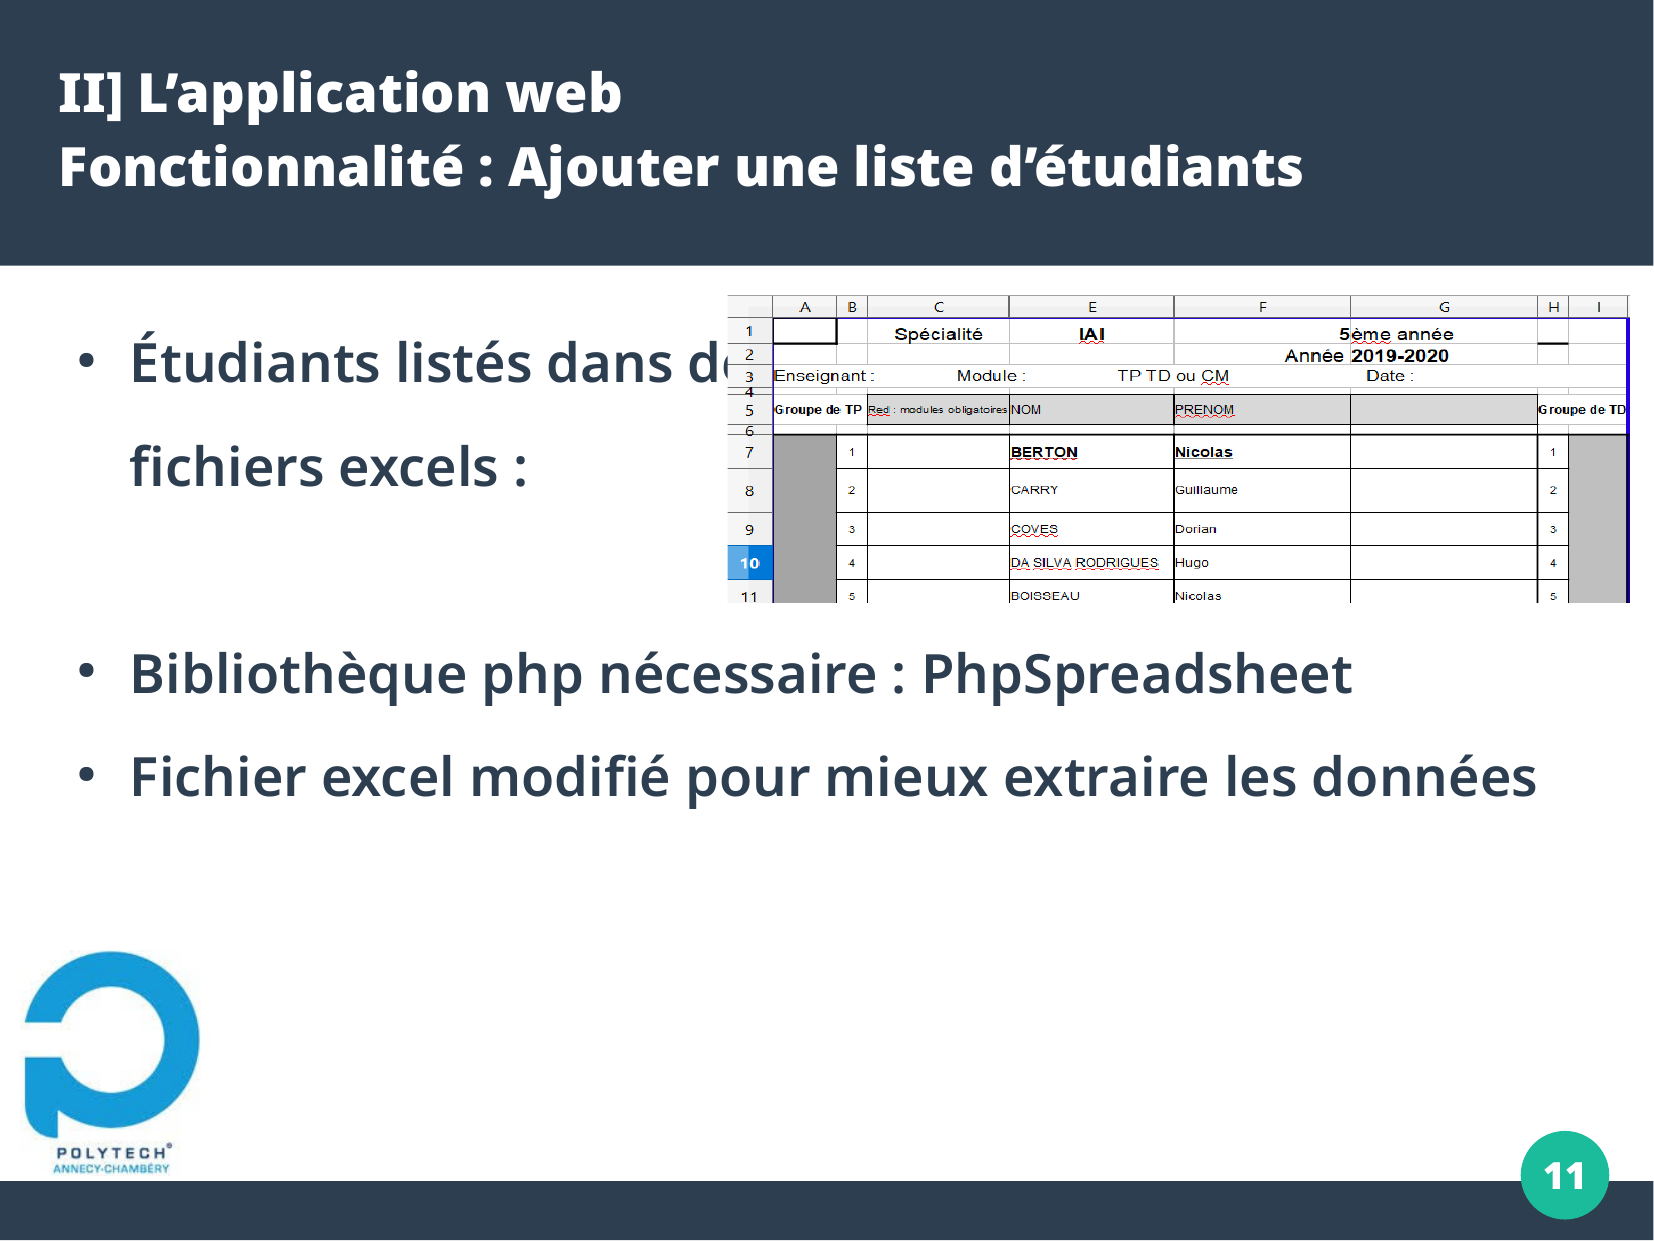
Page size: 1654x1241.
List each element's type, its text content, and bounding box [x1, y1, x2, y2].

picture [0, 950, 226, 1176]
title II] L’application web Fonctionnalité : Ajouter une liste d’étudiants [59, 49, 1595, 207]
list Étudiants listés dans des fichiers excels : Bibliothèque php nécessaire : PhpSpreadsheet Fichier excel modifié pour mieux extraire les données [59, 324, 1595, 1152]
picture [727, 295, 1630, 603]
